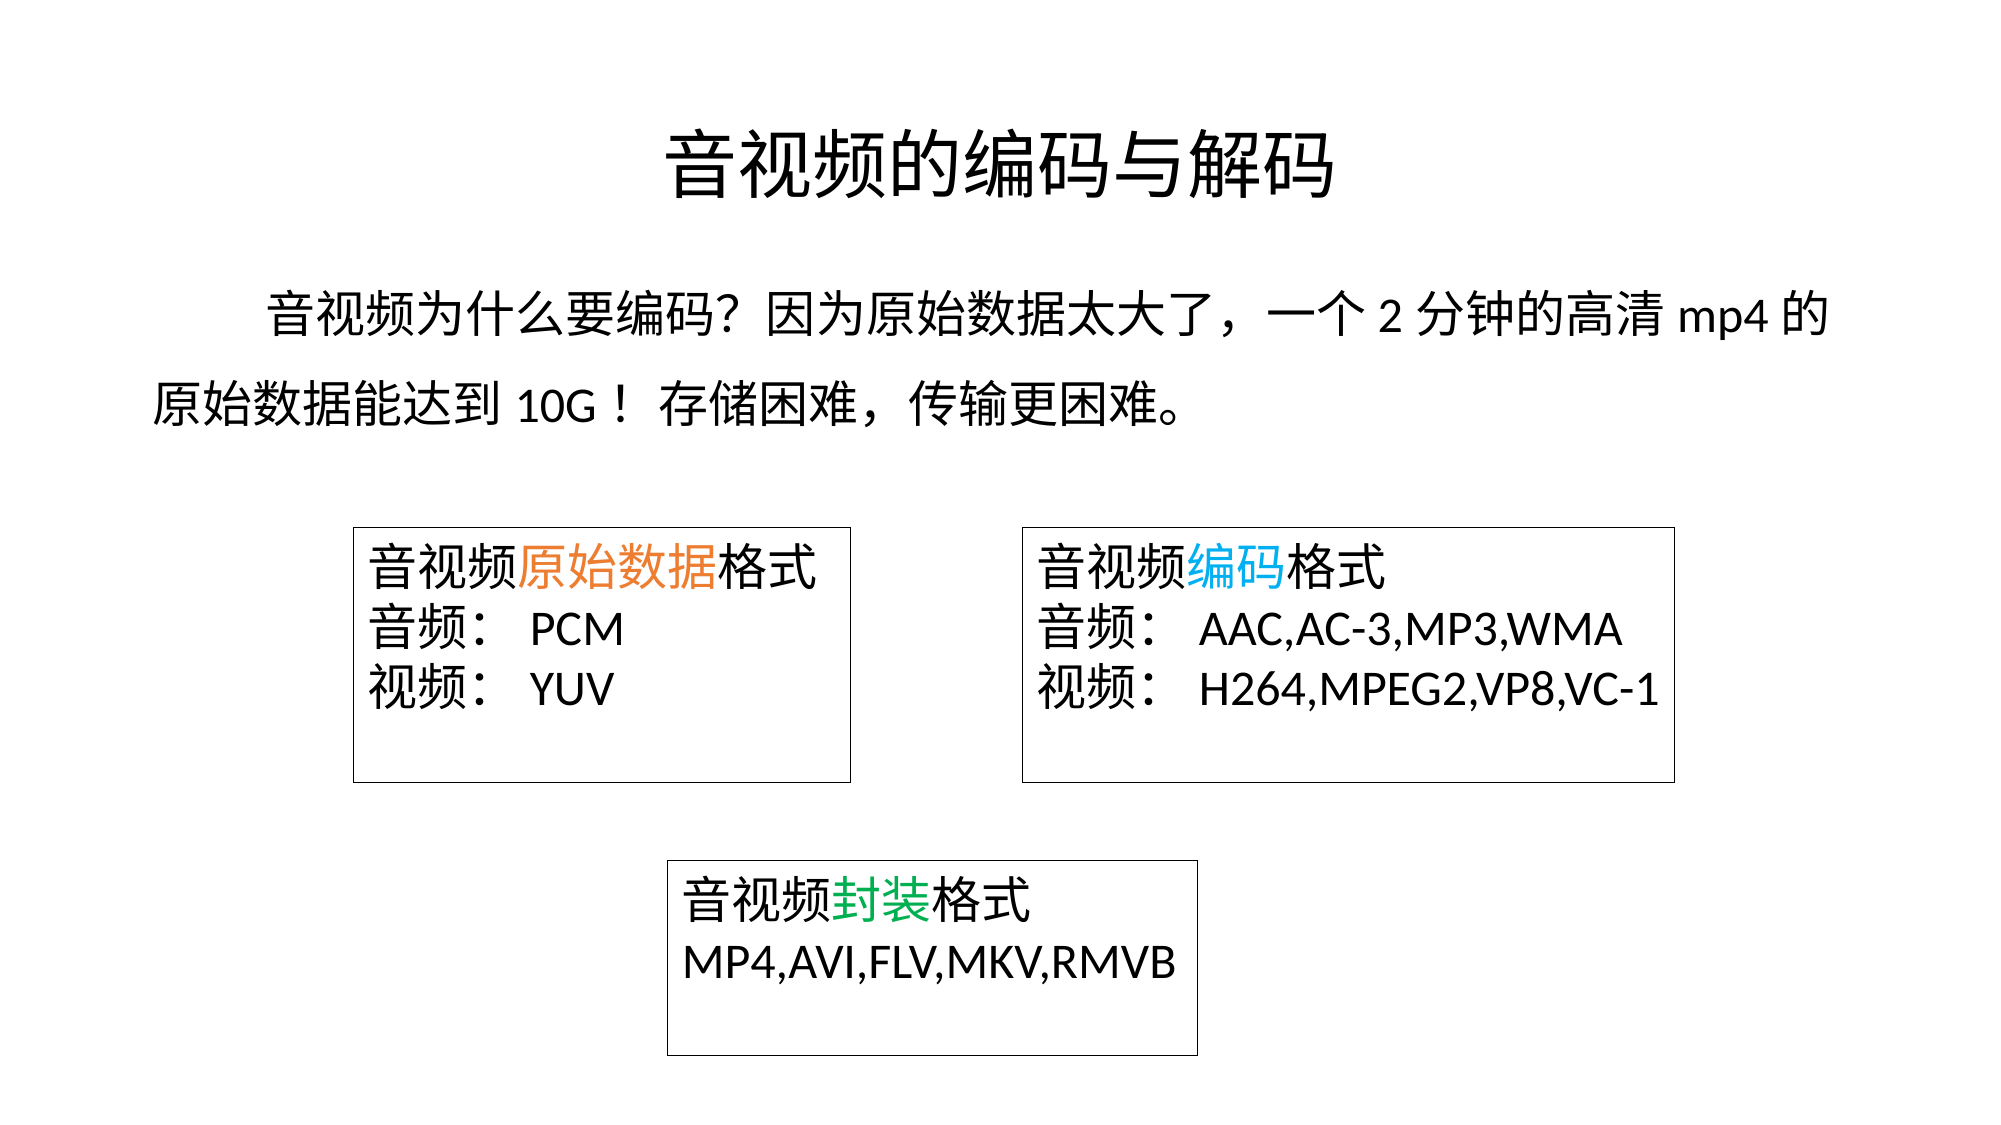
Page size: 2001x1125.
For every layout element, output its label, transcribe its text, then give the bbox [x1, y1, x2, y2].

text_box 音视频编码格式 音频：AAC,AC-3,MP3,WMA 视频：H264,MPEG2,VP8,VC-1 [1022, 527, 1675, 783]
title 音视频的编码与解码 [137, 59, 1863, 244]
text_box 音视频原始数据格式 音频：PCM 视频：YUV [353, 527, 851, 783]
list 音视频为什么要编码？因为原始数据太大了，一个2分钟的高清mp4的原始数据能达到10G！存储困难，传输更困难。 [137, 244, 1863, 453]
text_box 音视频封装格式 MP4,AVI,FLV,MKV,RMVB [667, 860, 1198, 1056]
